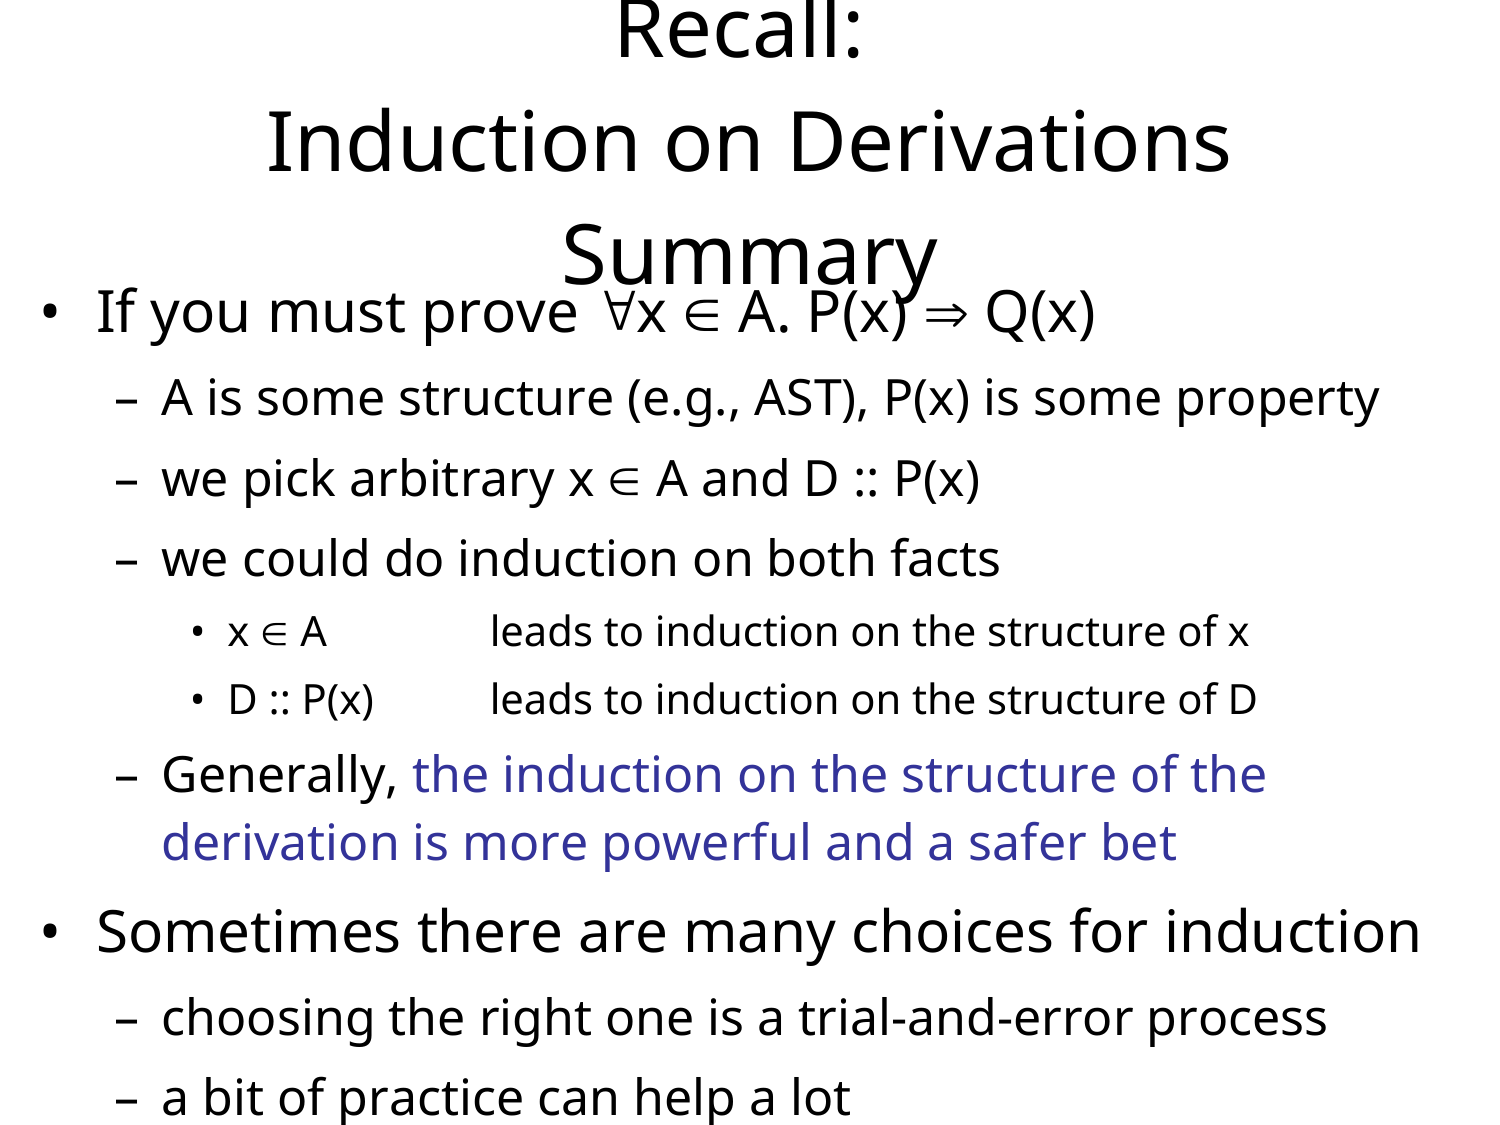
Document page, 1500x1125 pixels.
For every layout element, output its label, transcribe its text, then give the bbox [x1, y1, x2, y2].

title Recall: Induction on Derivations Summary [75, 34, 1426, 244]
list If you must prove x  A. P(x)  Q(x) A is some structure (e.g., AST), P(x) is some property we pick arbitrary x  A and D :: P(x) we could do induction on both facts x  A leads to induction on the structure of x D :: P(x) leads to induction on the structure of D Generally, the induction on the structure of the derivation is more powerful and a safer bet Sometimes there are many choices for induction choosing the right one is a trial-and-error process a bit of practice can help a lot [24, 262, 1476, 1101]
